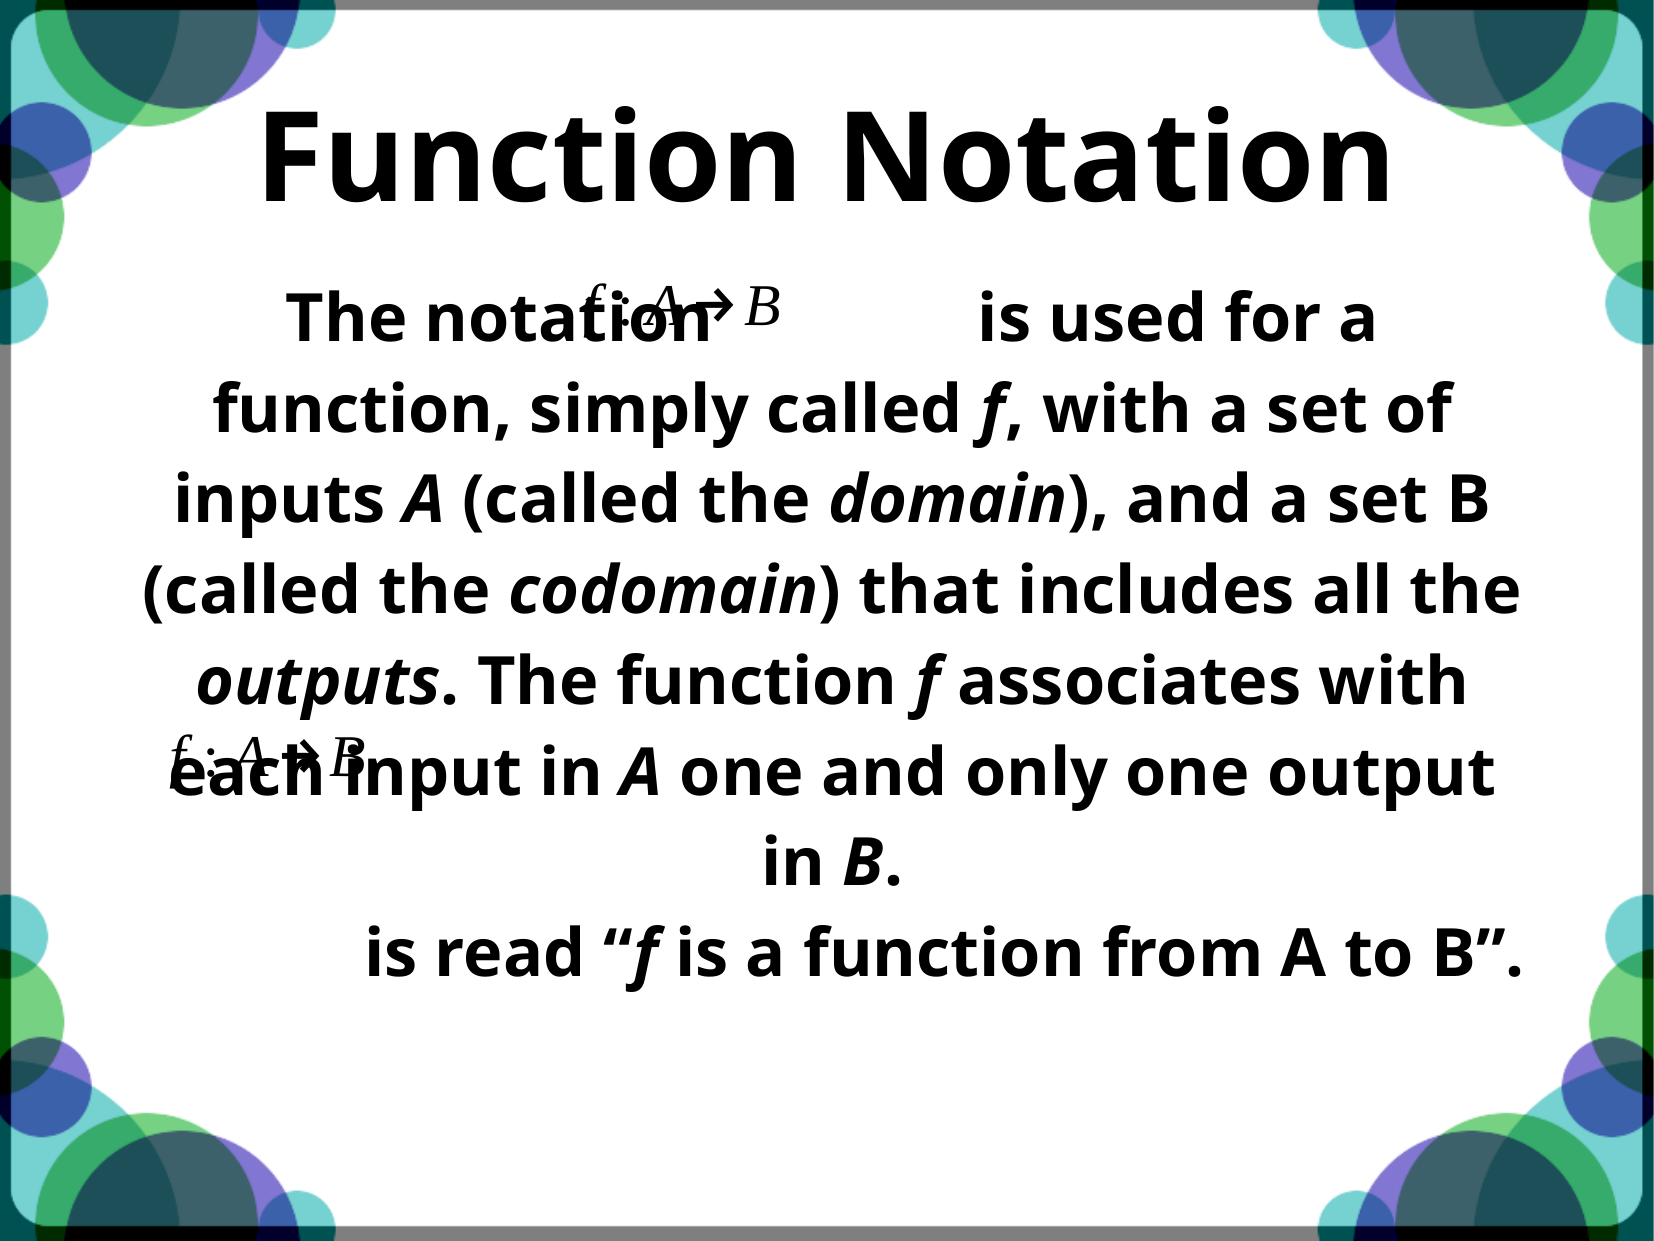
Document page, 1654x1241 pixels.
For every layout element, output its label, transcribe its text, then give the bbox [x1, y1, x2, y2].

picture [0, 0, 1654, 1241]
chart [568, 273, 796, 340]
text_box The notation is used for a function, simply called f, with a set of inputs A (called the domain), and a set B (called the codomain) that includes all the outputs. The function f associates with each input in A one and only one output in B. is read “f is a function from A to B”. [135, 270, 1531, 943]
title Function Notation [82, 49, 1571, 257]
chart [154, 724, 382, 791]
